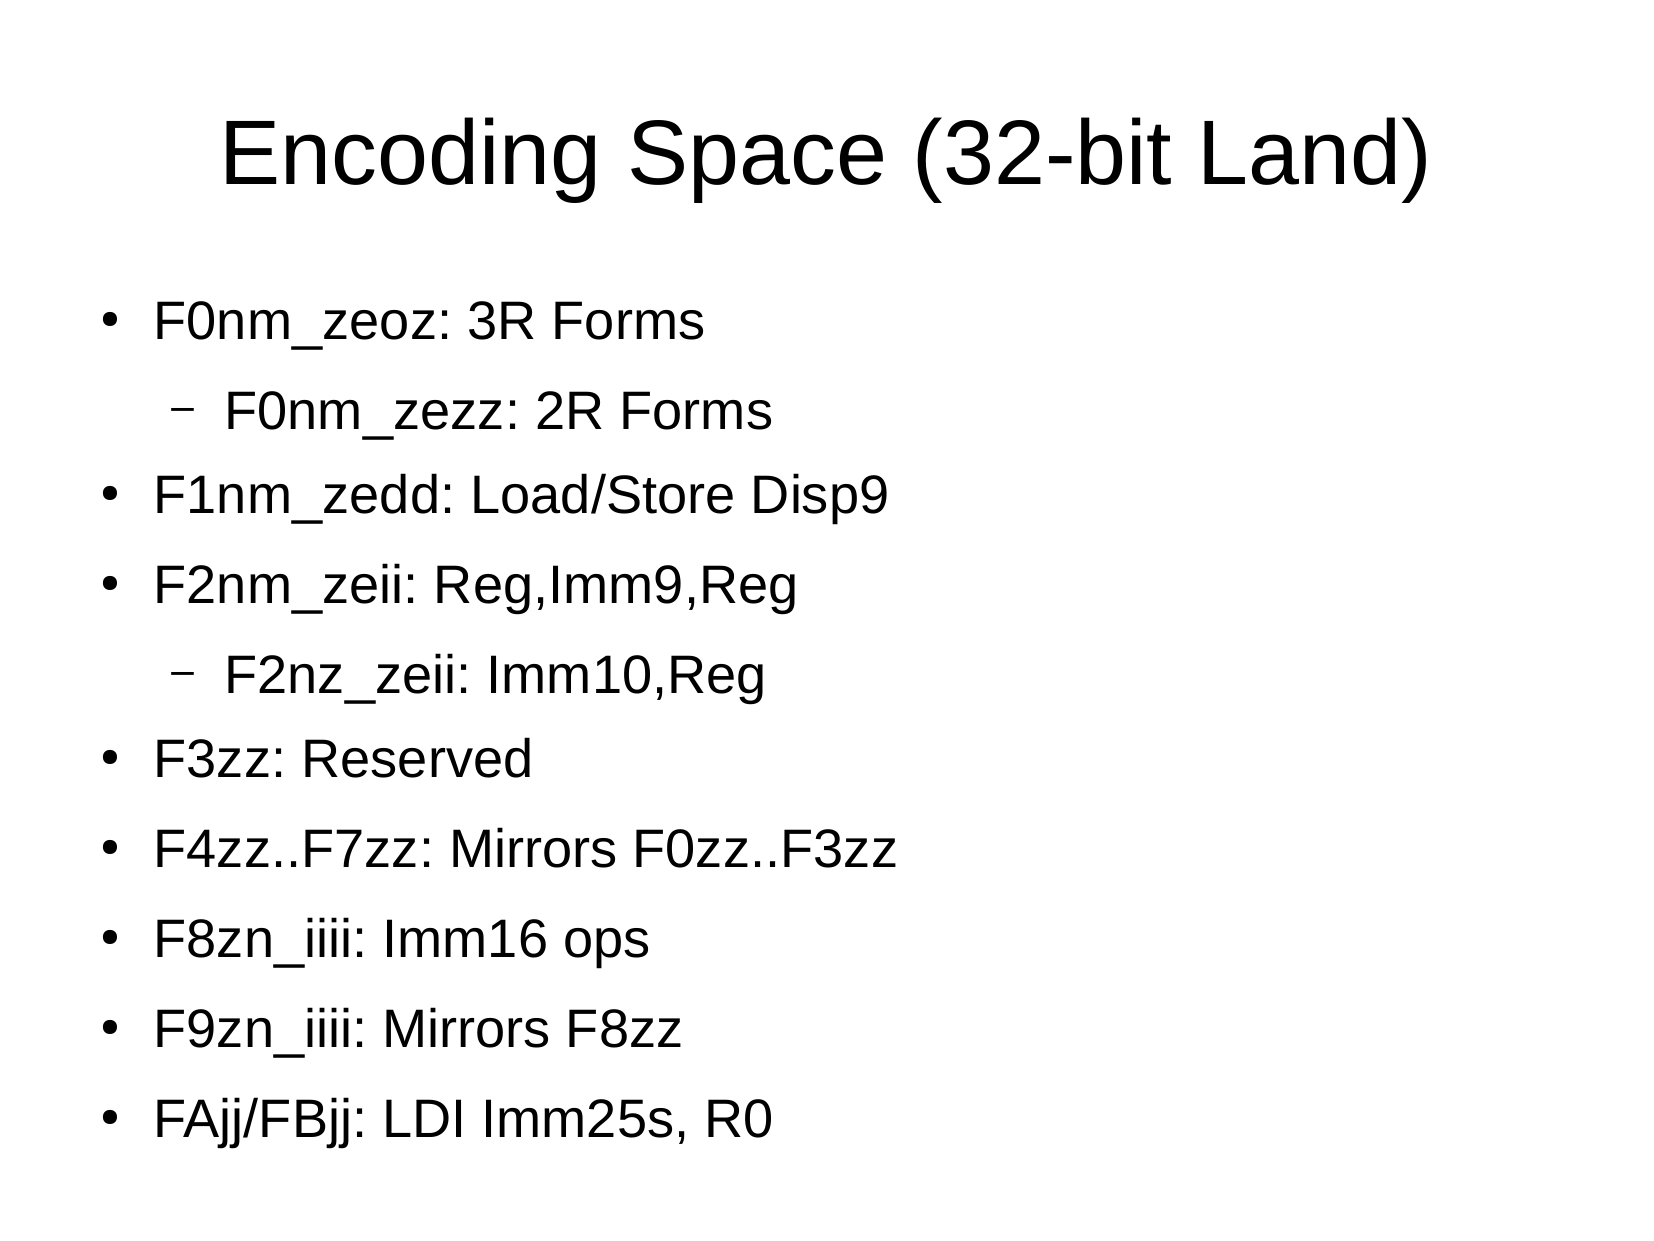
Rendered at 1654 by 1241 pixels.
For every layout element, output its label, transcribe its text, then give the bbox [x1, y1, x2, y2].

title Encoding Space (32-bit Land) [82, 49, 1571, 257]
list F0nm_zeoz: 3R Forms F0nm_zezz: 2R Forms F1nm_zedd: Load/Store Disp9 F2nm_zeii: Reg,Imm9,Reg F2nz_zeii: Imm10,Reg F3zz: Reserved F4zz..F7zz: Mirrors F0zz..F3zz F8zn_iiii: Imm16 ops F9zn_iiii: Mirrors F8zz FAjj/FBjj: LDI Imm25s, R0 [82, 290, 1571, 1150]
